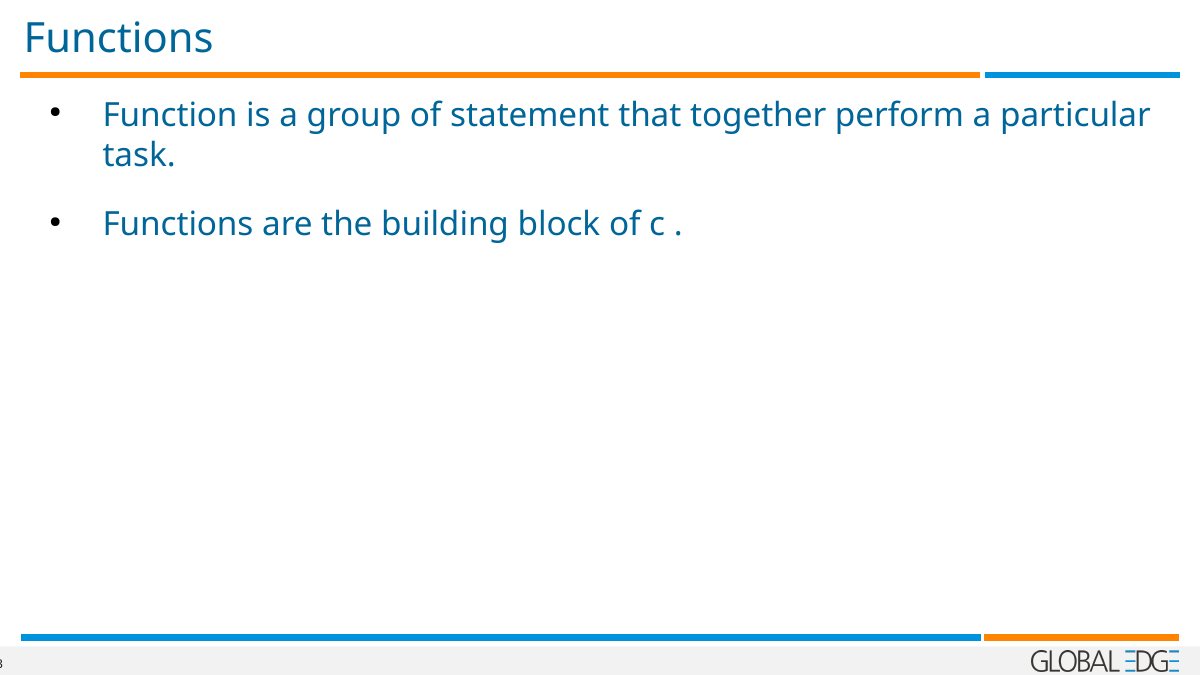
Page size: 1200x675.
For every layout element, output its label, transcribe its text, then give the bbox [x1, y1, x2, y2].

list Function is a group of statement that together perform a particular task. Functions are the building block of c . [20, 87, 1179, 628]
picture [1031, 650, 1179, 672]
title Functions [12, 9, 1088, 63]
